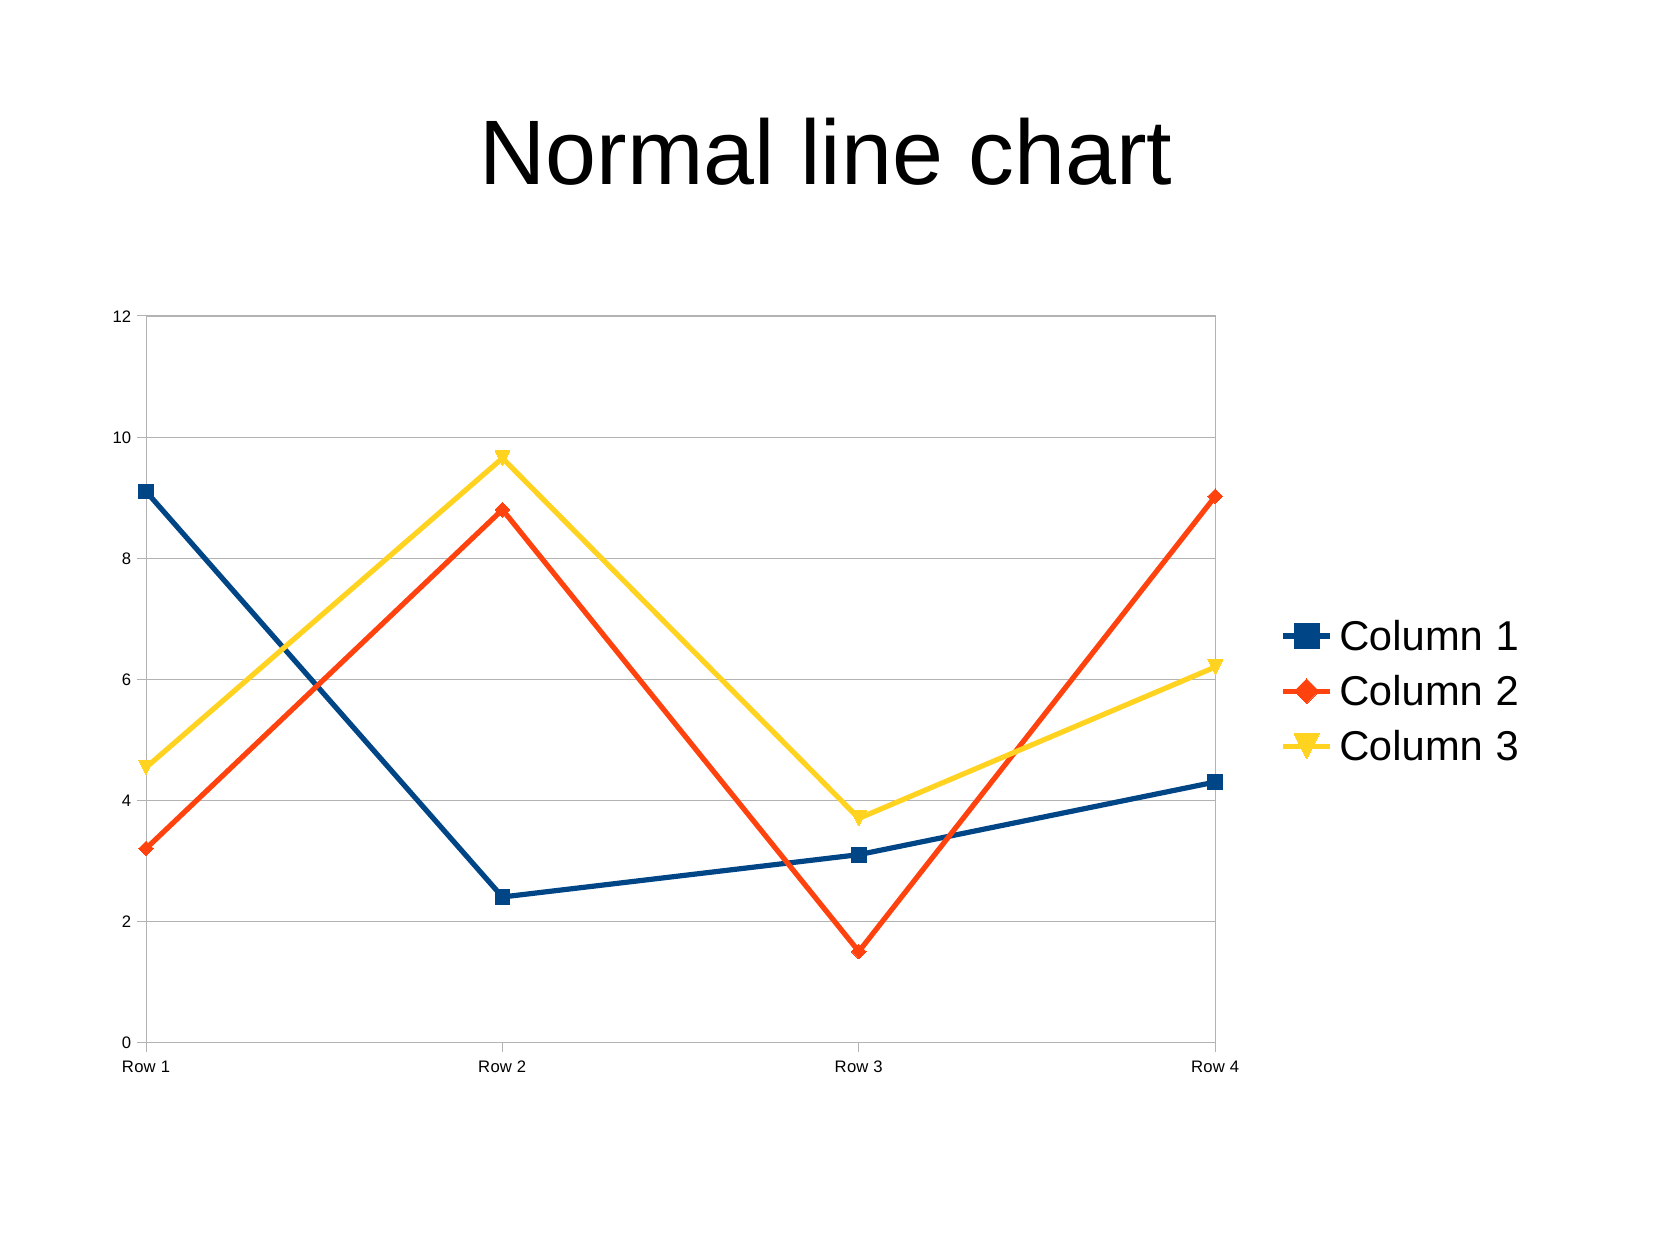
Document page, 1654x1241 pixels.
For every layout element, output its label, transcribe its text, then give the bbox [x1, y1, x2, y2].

title Normal line chart [82, 56, 1571, 250]
chart [82, 290, 1571, 1109]
